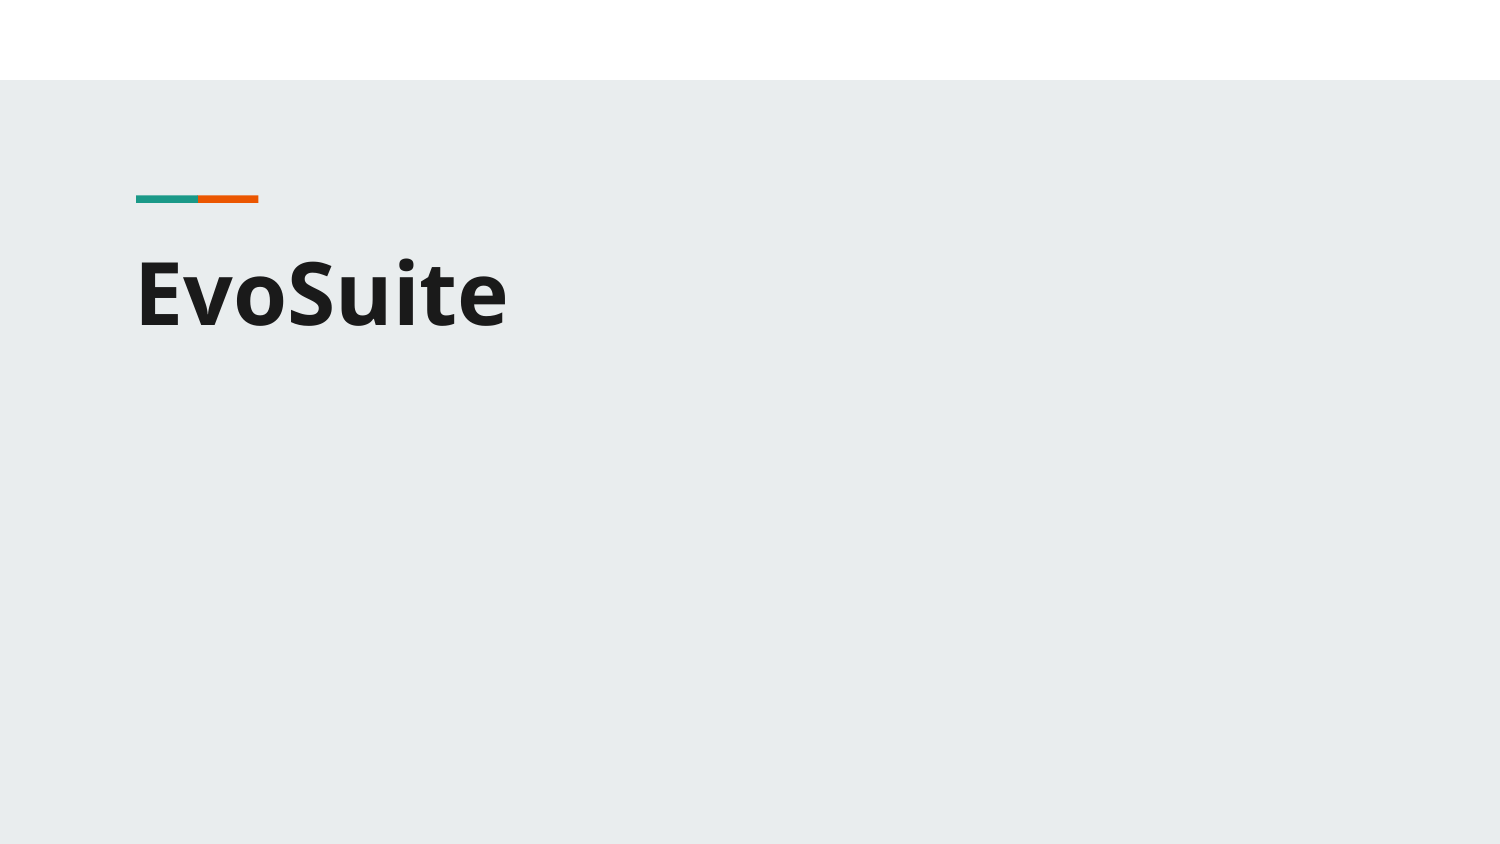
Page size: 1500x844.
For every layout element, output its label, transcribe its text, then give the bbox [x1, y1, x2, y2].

title EvoSuite [119, 216, 1381, 490]
